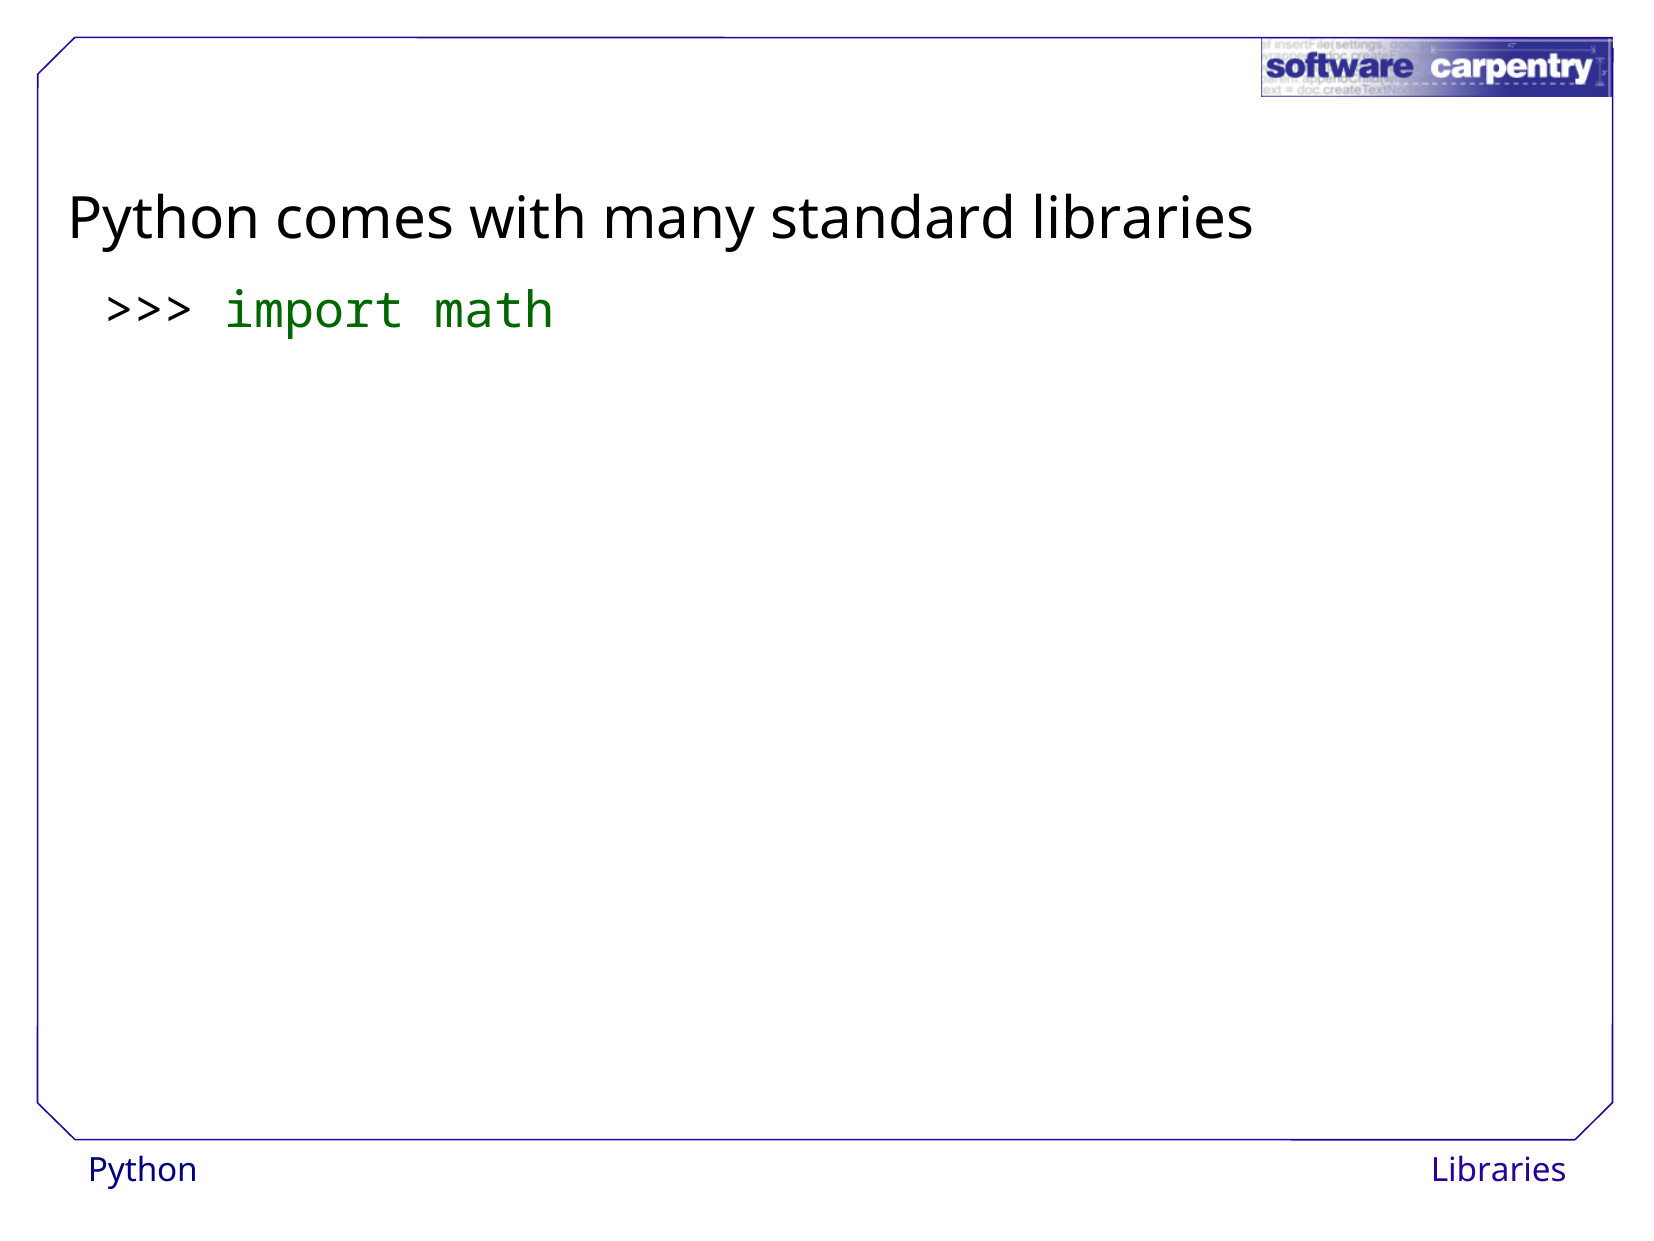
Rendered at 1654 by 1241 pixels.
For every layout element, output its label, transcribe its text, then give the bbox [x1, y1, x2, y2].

text_box >>> import math [89, 270, 1517, 1084]
picture [1261, 39, 1613, 97]
text_box Python comes with many standard libraries [52, 138, 1419, 259]
